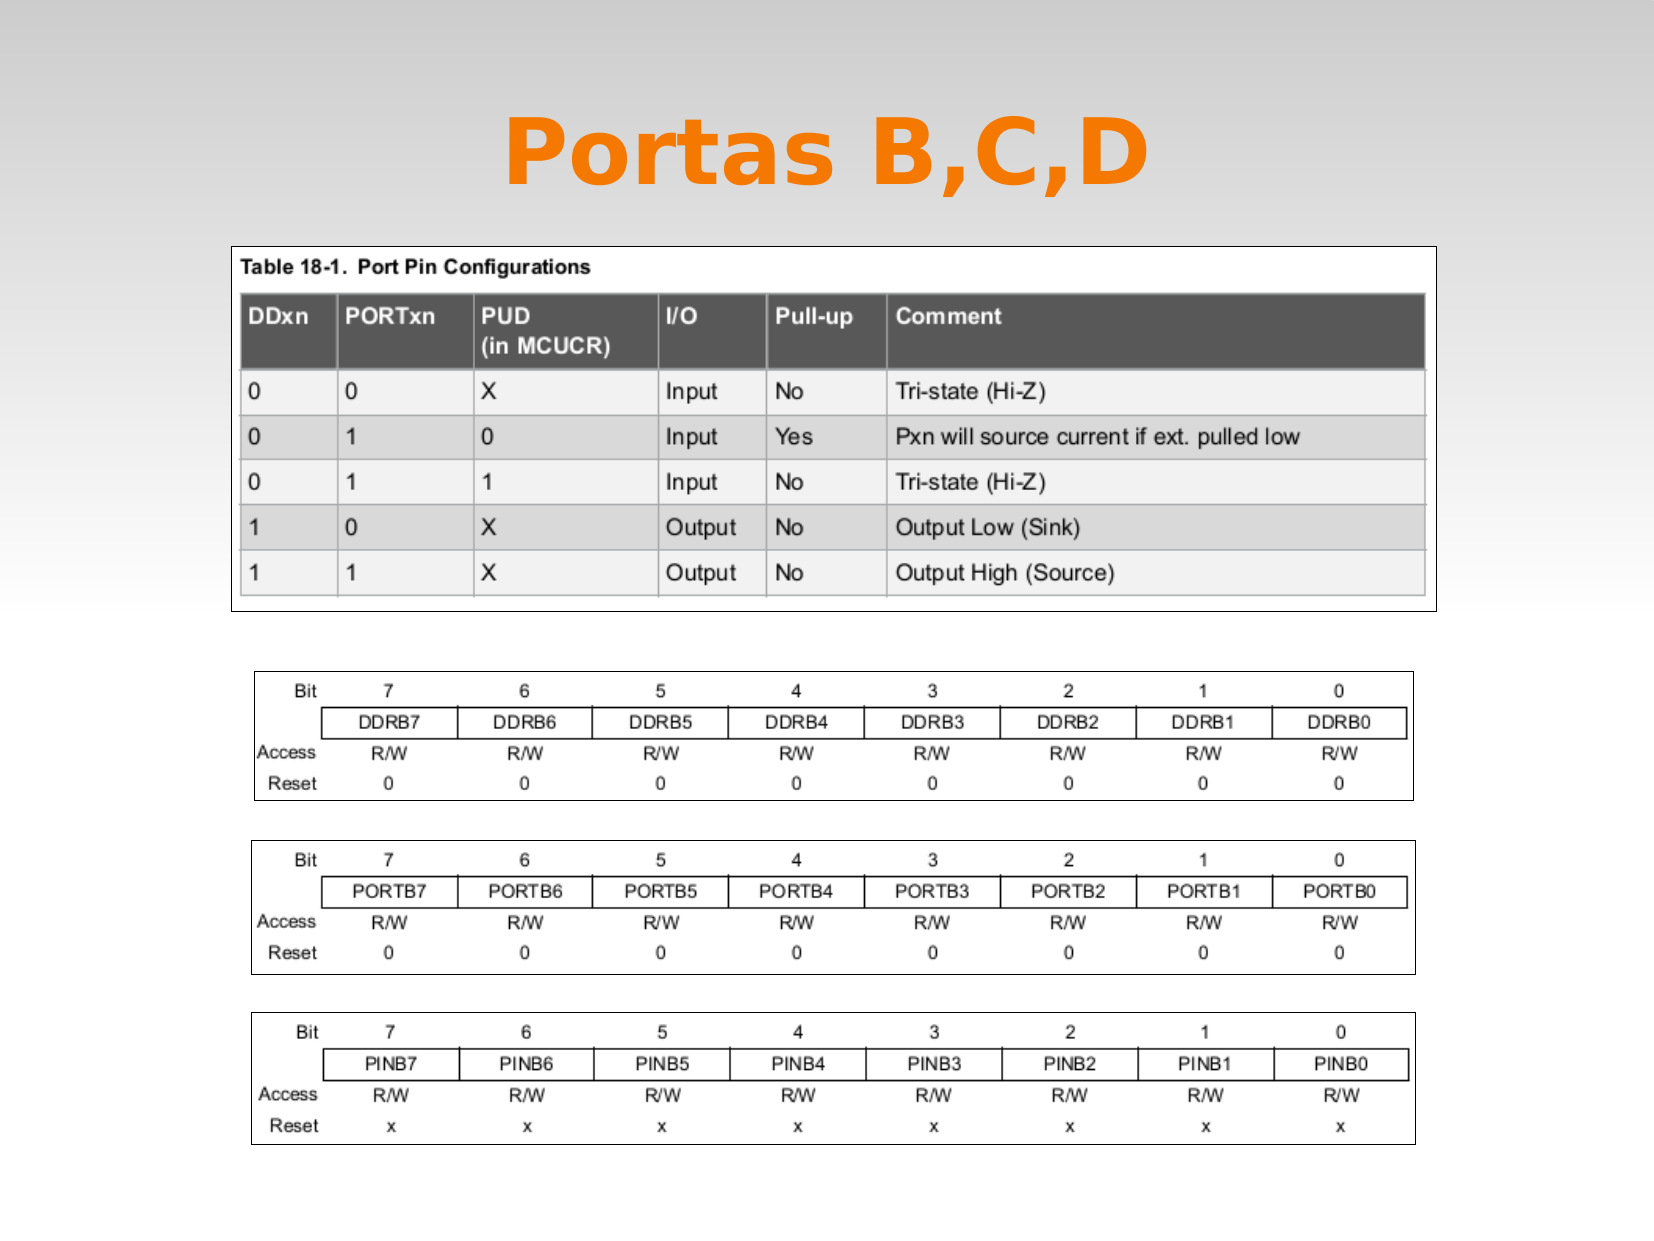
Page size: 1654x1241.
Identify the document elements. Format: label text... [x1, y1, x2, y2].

picture [254, 671, 1414, 801]
picture [231, 246, 1437, 612]
title Portas B,C,D [82, 49, 1571, 257]
picture [251, 1012, 1416, 1145]
picture [251, 840, 1416, 975]
